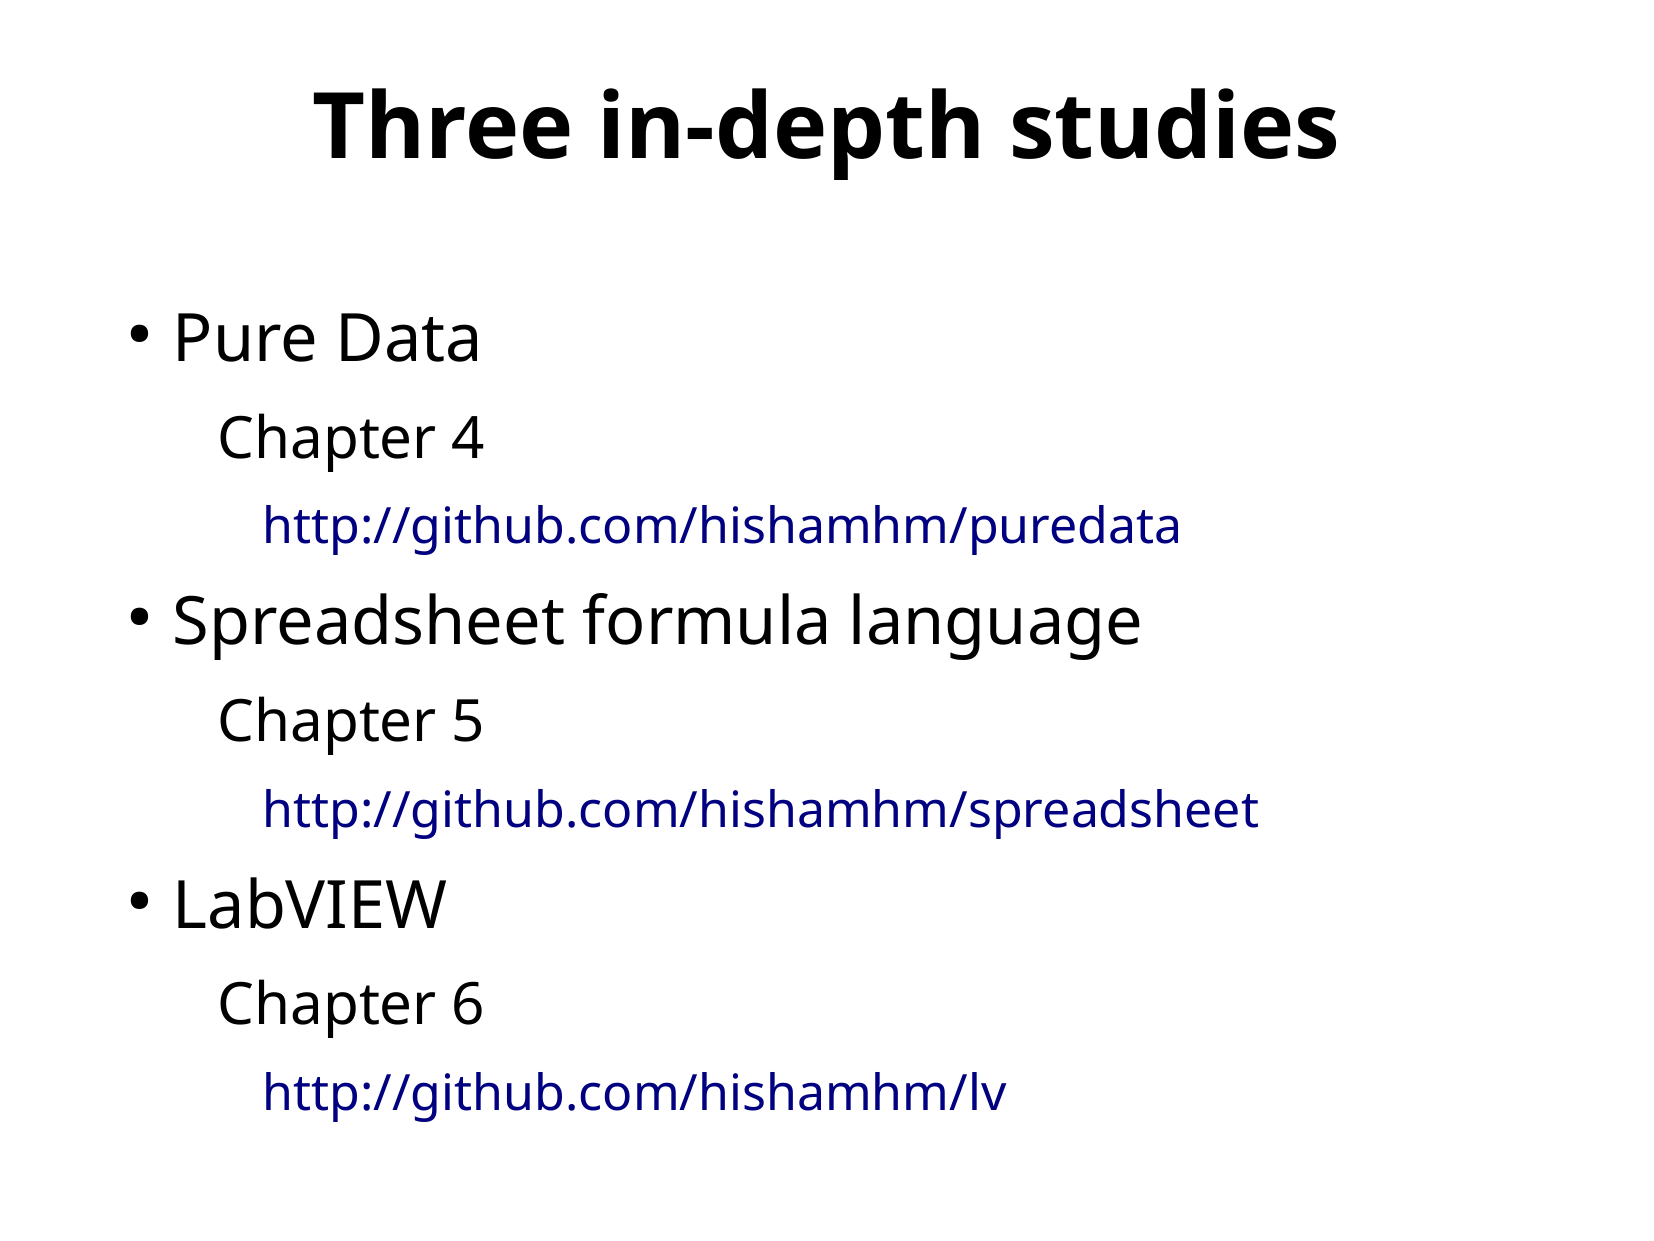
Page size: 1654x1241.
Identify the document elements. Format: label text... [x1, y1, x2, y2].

list Pure Data Chapter 4 http://github.com/hishamhm/puredata Spreadsheet formula language Chapter 5 http://github.com/hishamhm/spreadsheet LabVIEW Chapter 6 http://github.com/hishamhm/lv [82, 290, 1571, 1171]
title Three in-depth studies [82, 19, 1571, 227]
